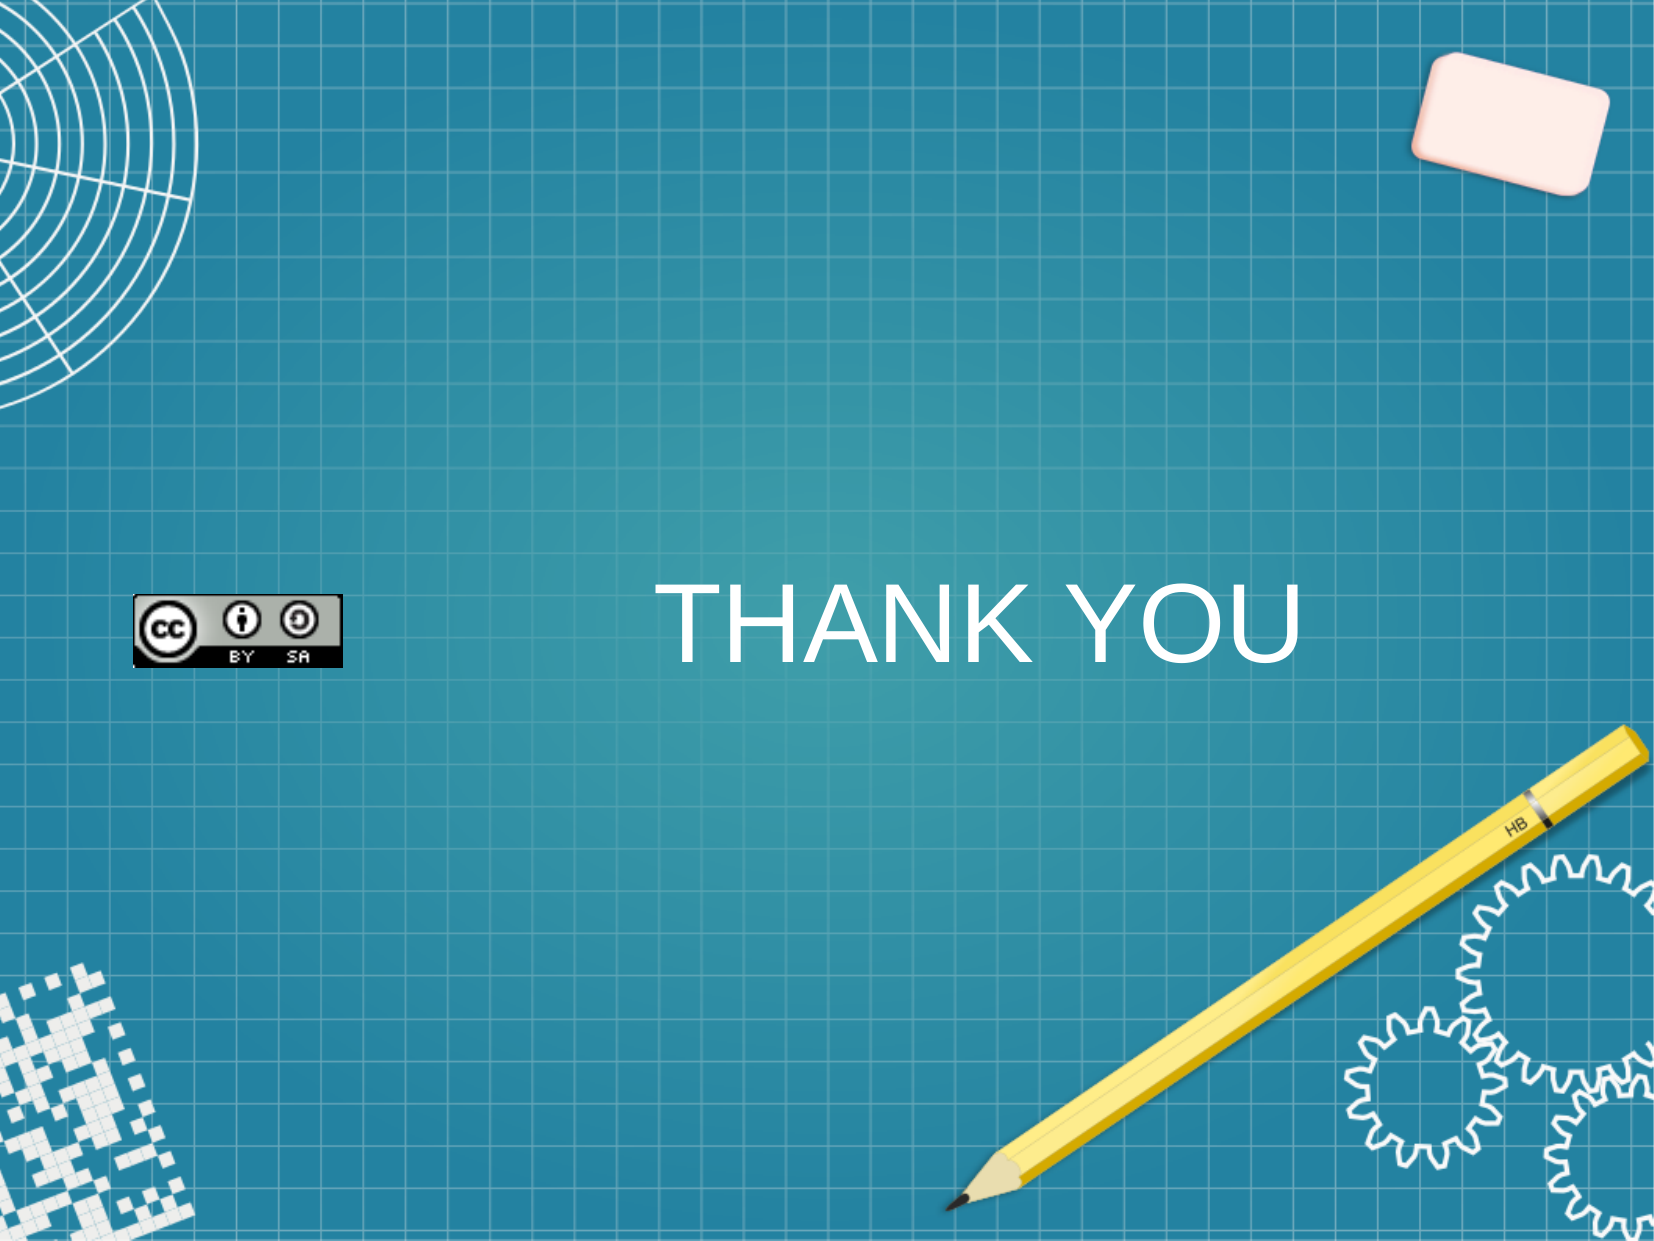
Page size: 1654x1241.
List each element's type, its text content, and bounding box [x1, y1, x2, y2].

title THANK YOU [389, 519, 1571, 727]
picture [0, 0, 1654, 1241]
